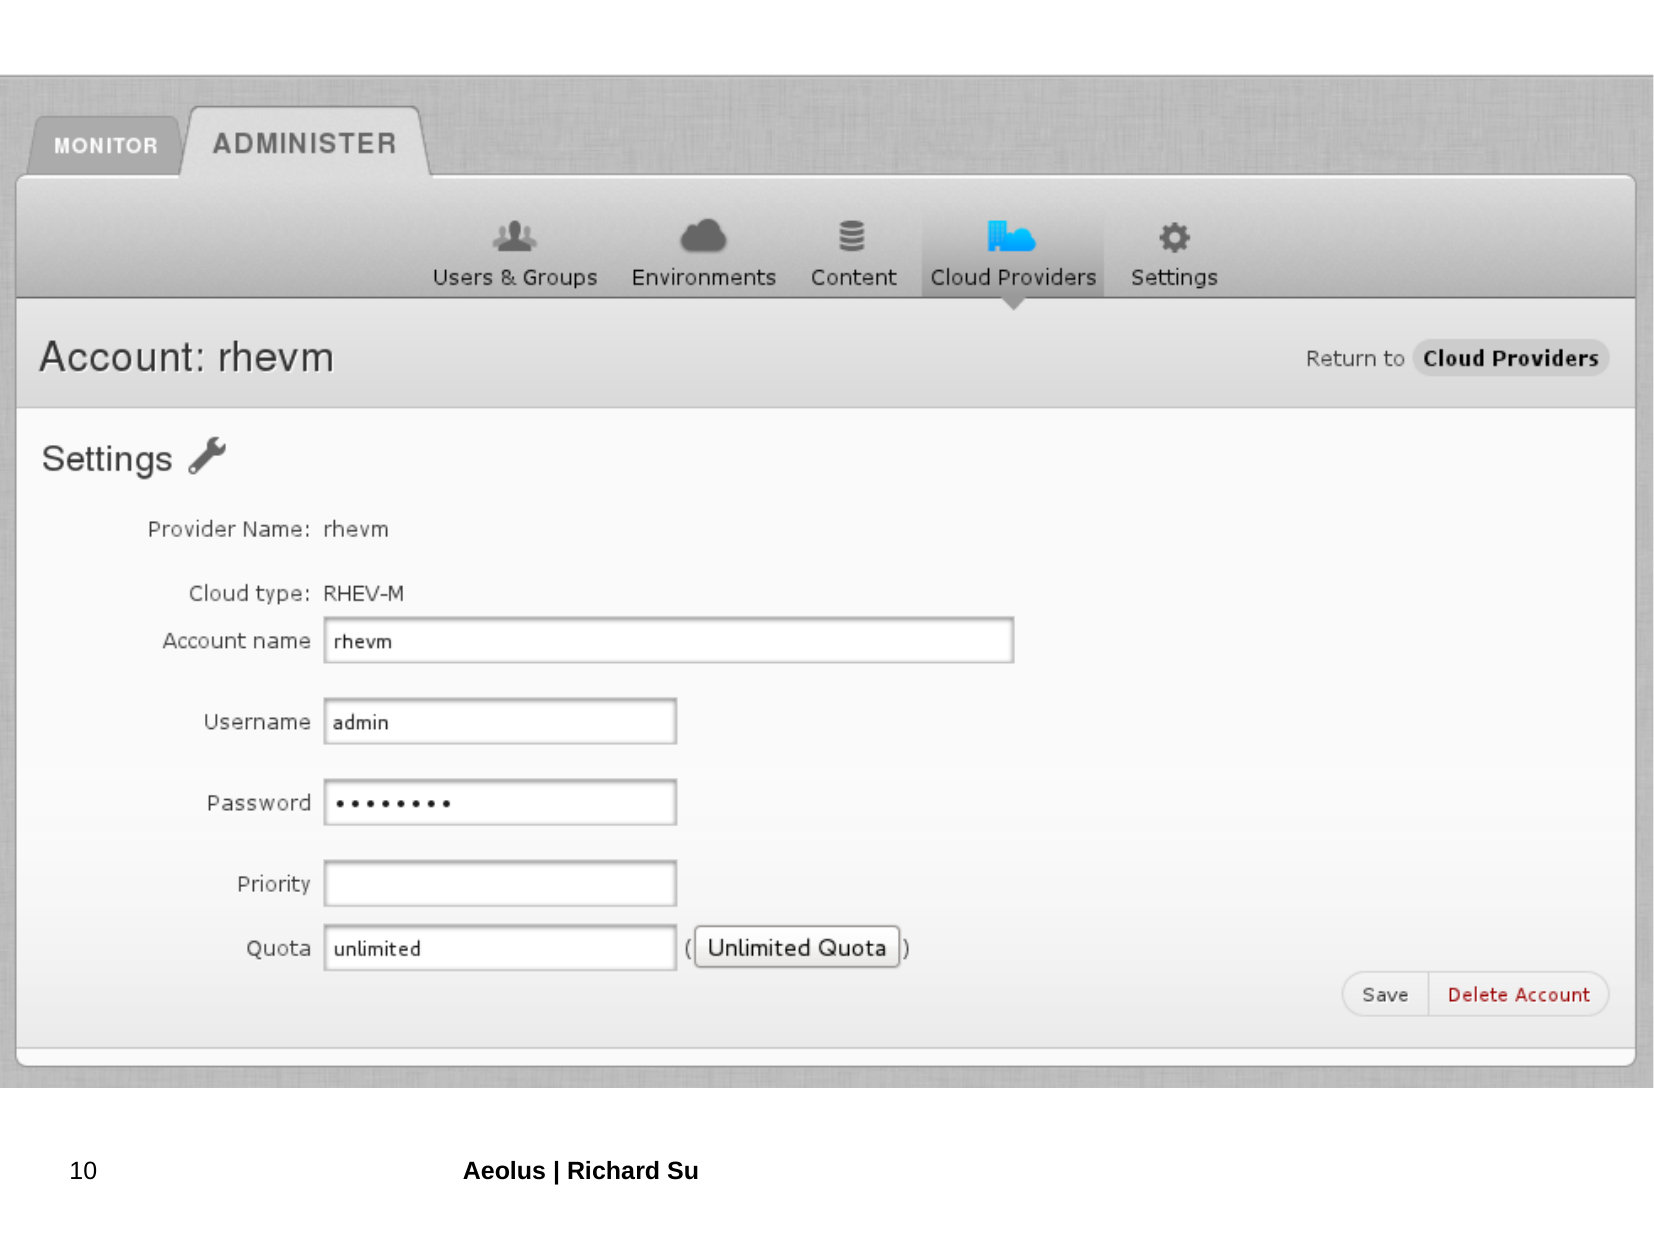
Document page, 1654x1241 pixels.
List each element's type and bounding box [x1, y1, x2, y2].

picture [0, 74, 1654, 1088]
